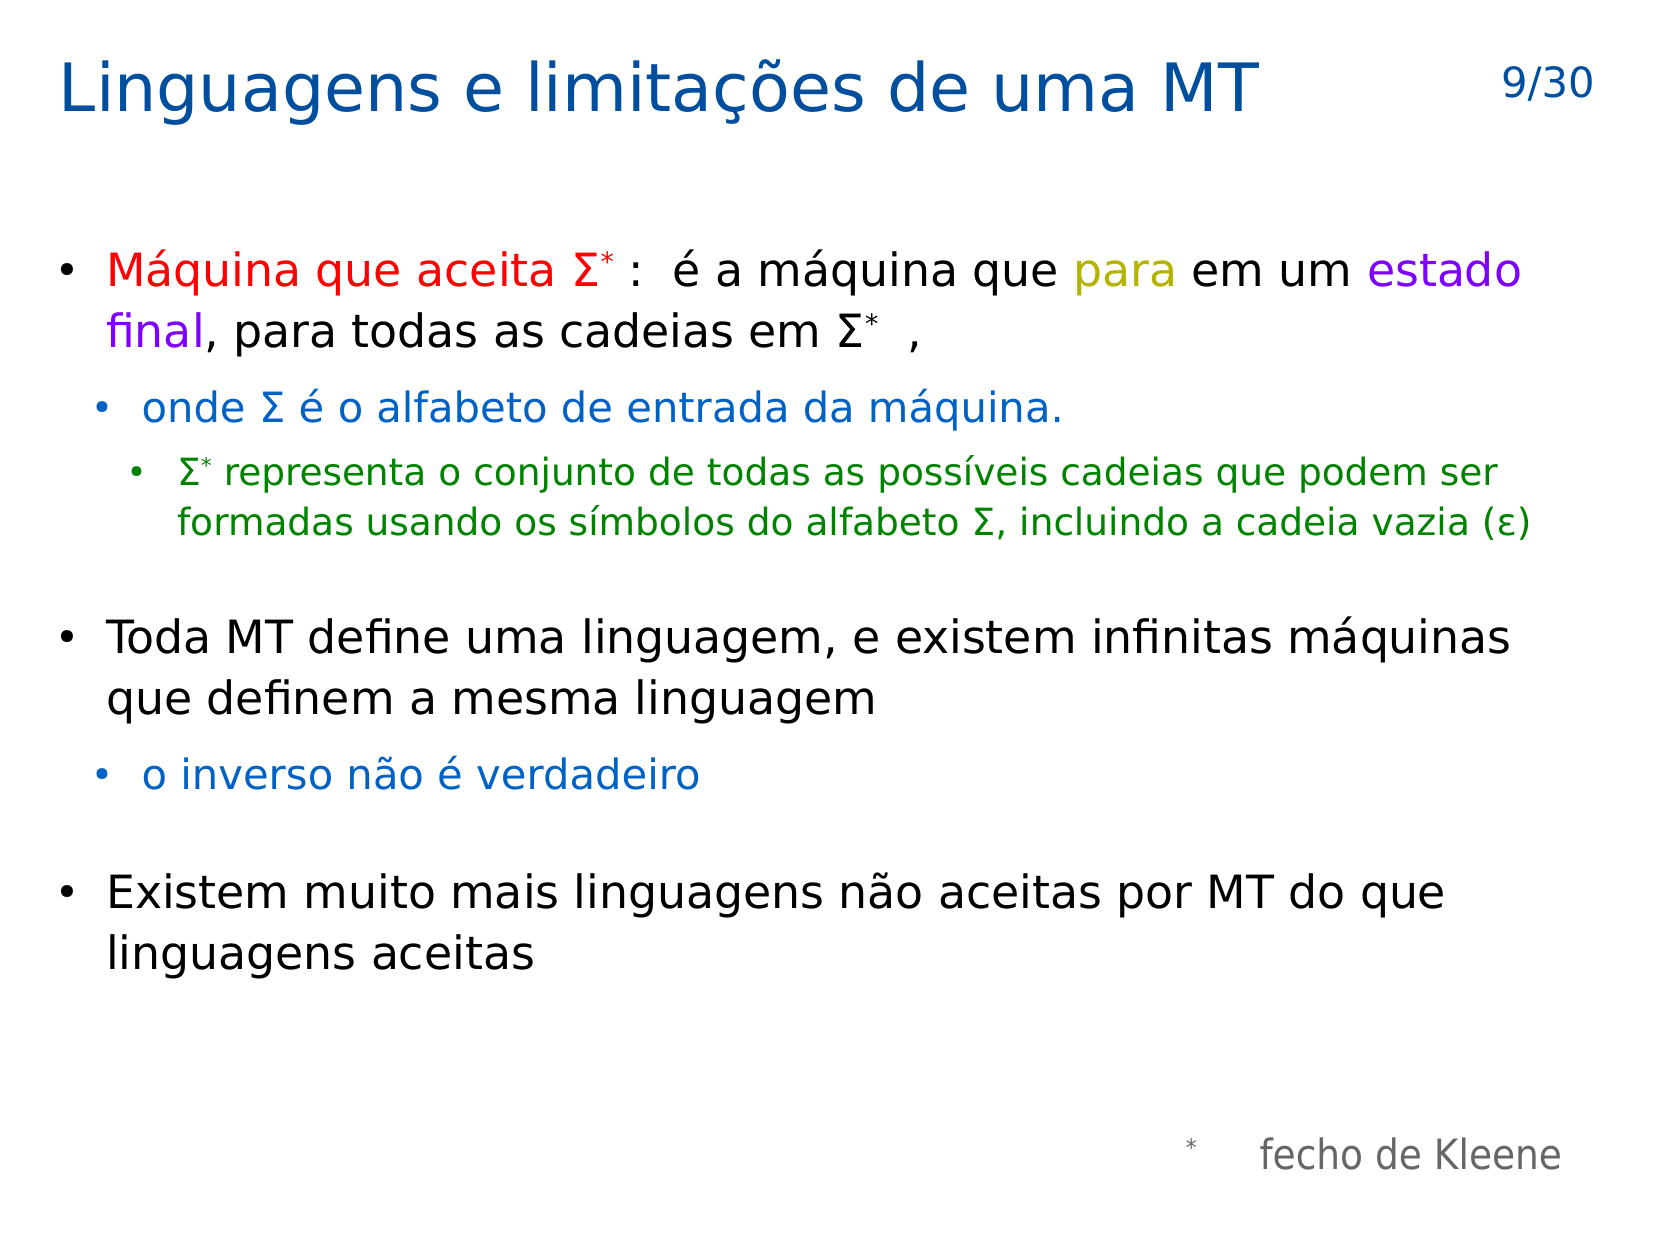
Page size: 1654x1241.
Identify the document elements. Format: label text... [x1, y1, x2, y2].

title Linguagens e limitações de uma MT [59, 29, 1625, 148]
list Máquina que aceita Σ* : é a máquina que para em um estado final, para todas as cadeias em Σ* , onde Σ é o alfabeto de entrada da máquina. Σ* representa o conjunto de todas as possíveis cadeias que podem ser formadas usando os símbolos do alfabeto Σ, incluindo a cadeia vazia (ε) Toda MT define uma linguagem, e existem infinitas máquinas que definem a mesma linguagem o inverso não é verdadeiro Existem muito mais linguagens não aceitas por MT do que linguagens aceitas [59, 236, 1595, 1211]
text_box * fecho de Kleene [1171, 1123, 1595, 1187]
